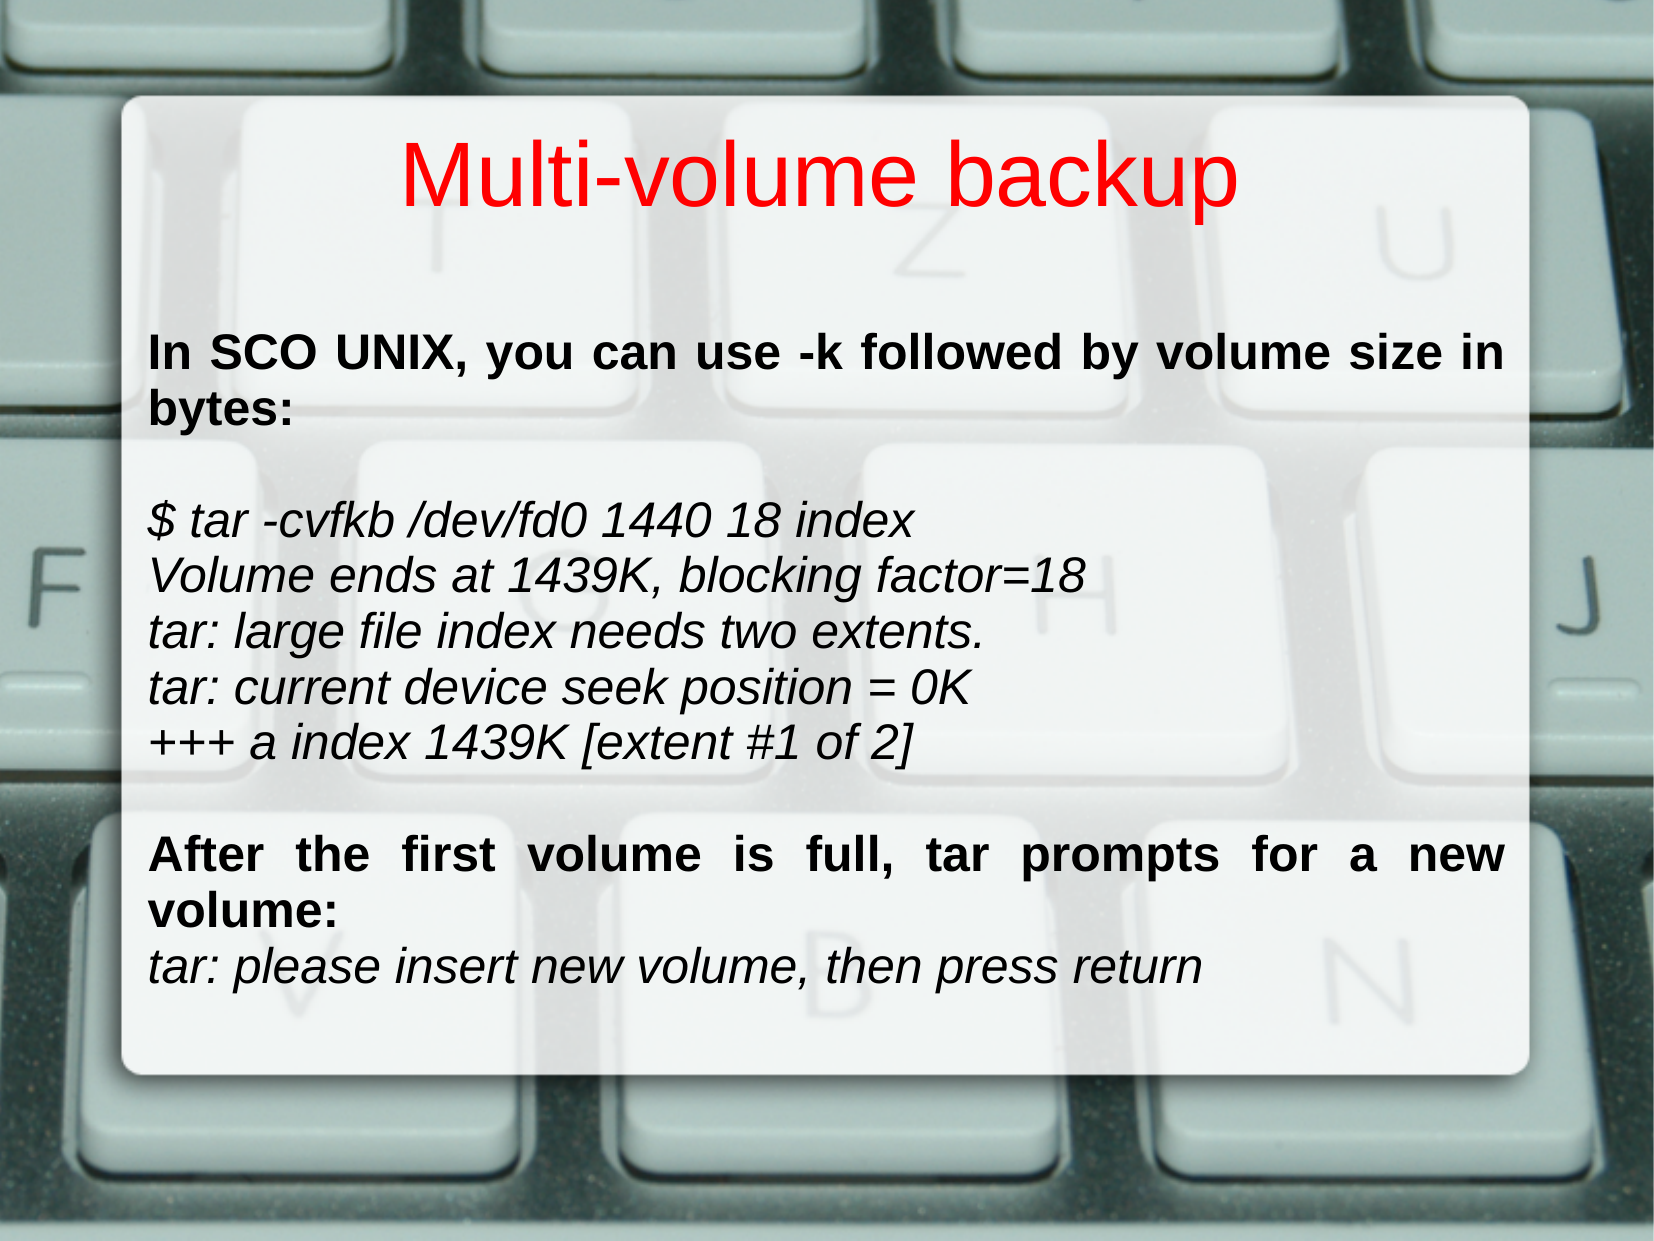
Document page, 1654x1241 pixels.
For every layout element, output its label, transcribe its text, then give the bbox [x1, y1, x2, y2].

subtitle In SCO UNIX, you can use -k followed by volume size in bytes: $ tar -cvfkb /dev/fd0 1440 18 index Volume ends at 1439K, blocking factor=18 tar: large file index needs two extents. tar: current device seek position = 0K +++ a index 1439K [extent #1 of 2] After the first volume is full, tar prompts for a new volume: tar: please insert new volume, then press return [147, 262, 1506, 1056]
picture [0, 0, 1654, 1241]
title Multi-volume backup [135, 123, 1506, 227]
